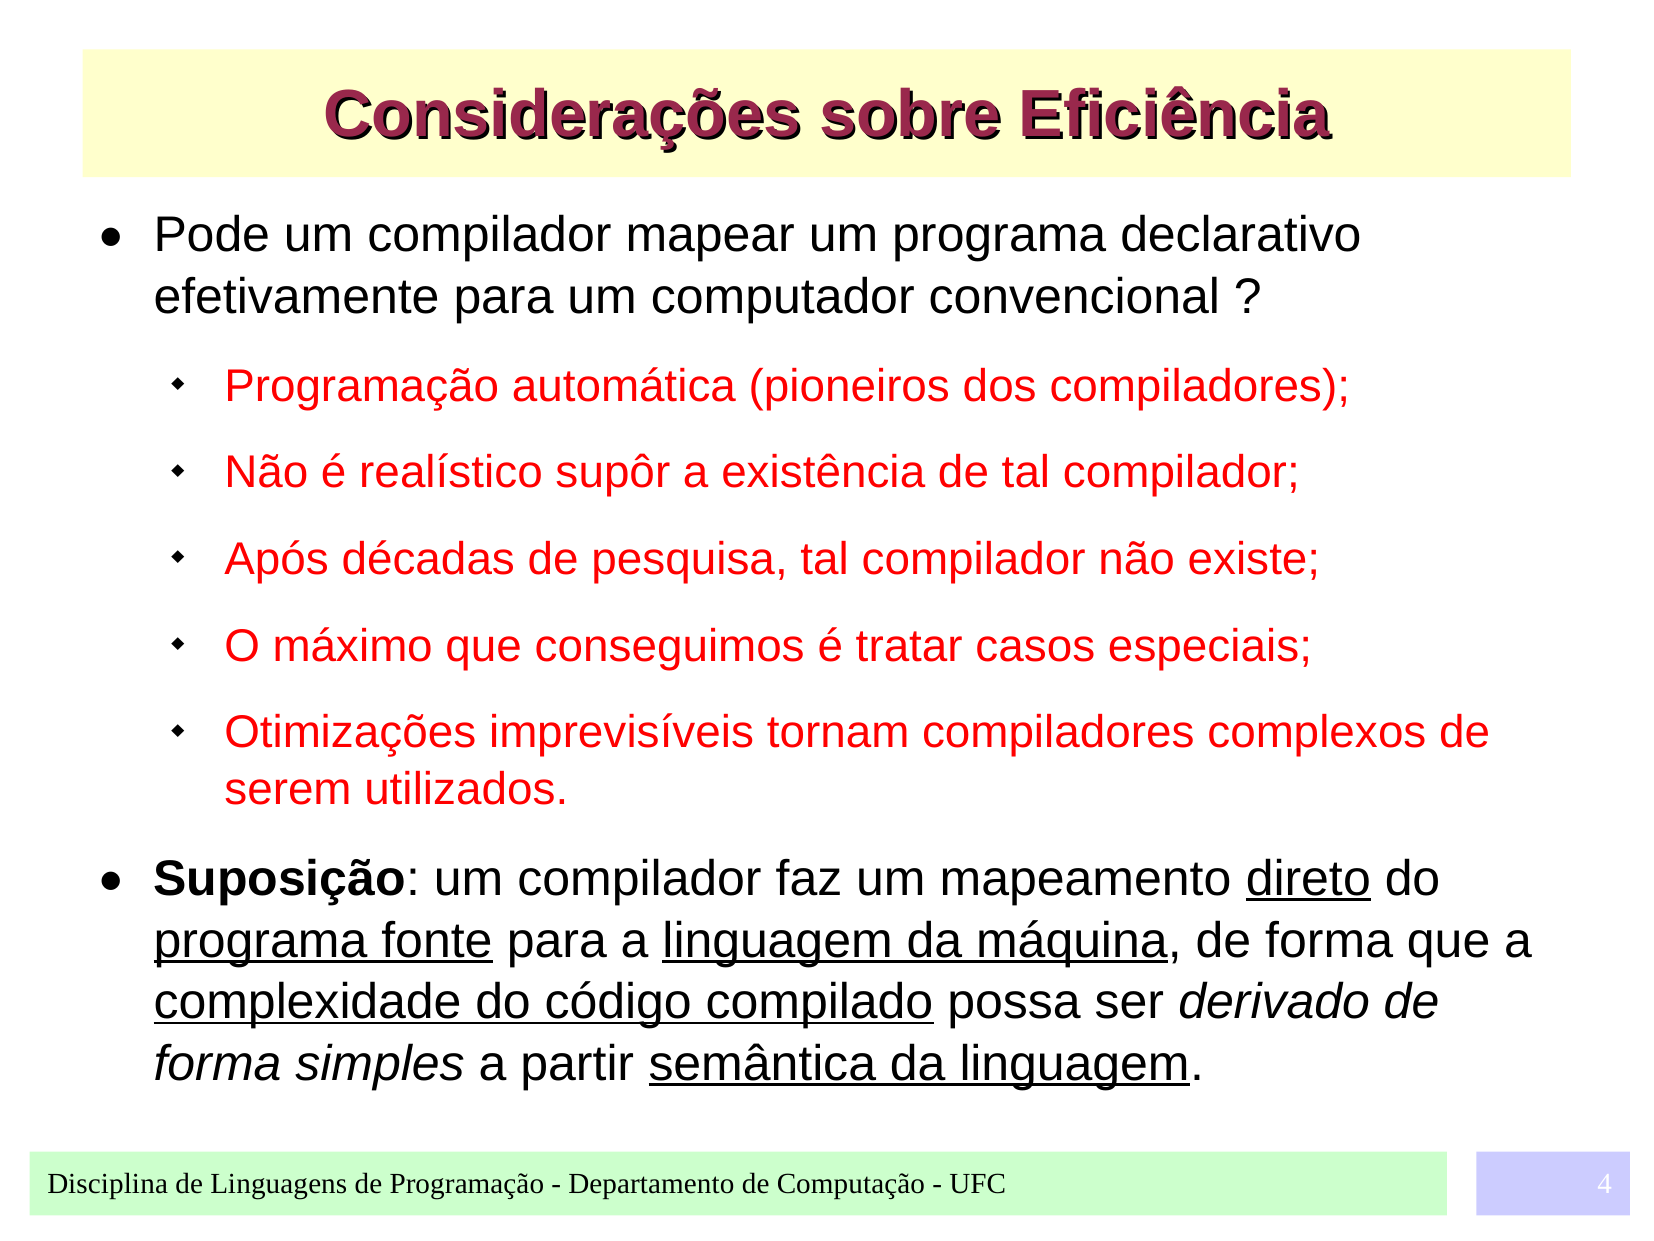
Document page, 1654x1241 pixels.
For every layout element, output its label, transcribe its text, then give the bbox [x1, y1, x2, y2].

title Considerações sobre Eficiência [82, 49, 1571, 178]
list Pode um compilador mapear um programa declarativo efetivamente para um computador convencional ? Programação automática (pioneiros dos compiladores); Não é realístico supôr a existência de tal compilador; Após décadas de pesquisa, tal compilador não existe; O máximo que conseguimos é tratar casos especiais; Otimizações imprevisíveis tornam compiladores complexos de serem utilizados. Suposição: um compilador faz um mapeamento direto do programa fonte para a linguagem da máquina, de forma que a complexidade do código compilado possa ser derivado de forma simples a partir semântica da linguagem. [82, 206, 1571, 1137]
